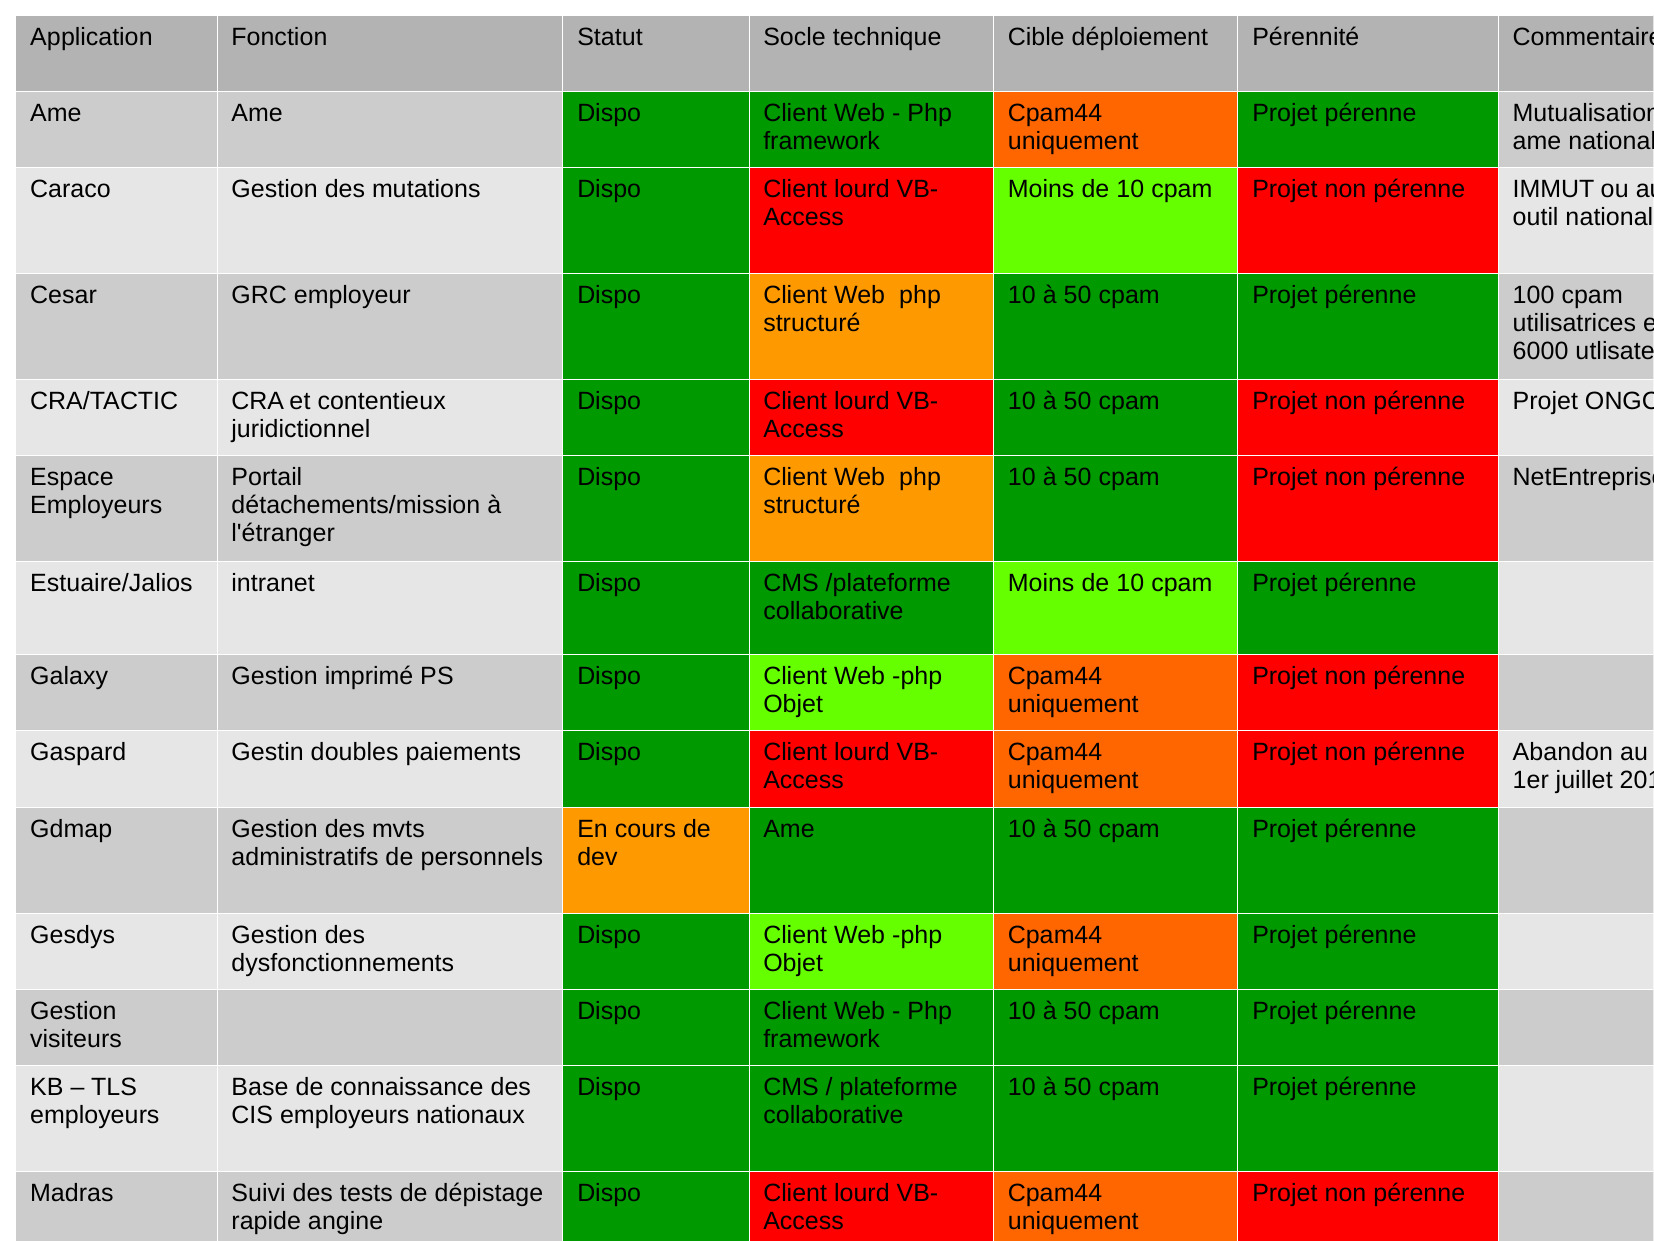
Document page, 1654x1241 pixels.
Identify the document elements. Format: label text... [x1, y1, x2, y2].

table_cell Client lourd VB-Access [750, 168, 993, 273]
table_cell Client Web -php Objet [750, 914, 993, 989]
table_cell IMMUT ou autre outil national [1499, 168, 1654, 273]
table_cell Client Web -php Objet [750, 655, 993, 730]
table_cell Dispo [563, 562, 749, 654]
table_cell Cpam44 uniquement [994, 92, 1237, 167]
table_cell Madras [16, 1172, 217, 1241]
table_cell CRA/TACTIC [16, 380, 217, 455]
table_cell Cesar [16, 274, 217, 379]
table_cell 100 cpam utilisatrices et 6000 utlisateurs [1499, 274, 1654, 379]
table_cell Dispo [563, 380, 749, 455]
table_cell [1499, 1066, 1654, 1171]
table_cell Abandon au au 1er juillet 2017 [1499, 731, 1654, 807]
table_cell Gestion des dysfonctionnements [218, 914, 562, 989]
table_cell Projet pérenne [1238, 990, 1498, 1065]
table_cell Projet non pérenne [1238, 456, 1498, 561]
table_cell [1499, 914, 1654, 989]
table_cell Client lourd VB-Access [750, 1172, 993, 1241]
table_cell Projet pérenne [1238, 914, 1498, 989]
table_cell [1499, 1172, 1654, 1241]
table_cell NetEntreprise [1499, 456, 1654, 561]
table_cell Mutualisation ame nationale.. [1499, 92, 1654, 167]
table_header Commentaire [1499, 16, 1654, 91]
table_cell Gesdys [16, 914, 217, 989]
table_cell Client lourd VB-Access [750, 380, 993, 455]
table_cell Gestion des mvts administratifs de personnels [218, 808, 562, 913]
table_cell Client Web php structuré [750, 456, 993, 561]
table_header Socle technique [750, 16, 993, 91]
table_header Pérennité [1238, 16, 1498, 91]
table_cell Cpam44 uniquement [994, 914, 1237, 989]
table_cell Projet pérenne [1238, 92, 1498, 167]
table_cell Dispo [563, 1172, 749, 1241]
table_cell Ame [16, 92, 217, 167]
table_cell 10 à 50 cpam [994, 808, 1237, 913]
table_cell Ame [218, 92, 562, 167]
table_cell Client lourd VB-Access [750, 731, 993, 807]
table_cell [1499, 808, 1654, 913]
table_cell Cpam44 uniquement [994, 655, 1237, 730]
table_cell Projet ONGC [1499, 380, 1654, 455]
table_cell Dispo [563, 731, 749, 807]
table_header Cible déploiement [994, 16, 1237, 91]
table_cell intranet [218, 562, 562, 654]
table_cell Client Web - Php framework [750, 92, 993, 167]
table_header Application [16, 16, 217, 91]
table_cell 10 à 50 cpam [994, 1066, 1237, 1171]
table_cell Dispo [563, 274, 749, 379]
table_cell Projet pérenne [1238, 274, 1498, 379]
table_cell Projet pérenne [1238, 1066, 1498, 1171]
table_cell [1499, 562, 1654, 654]
table_cell Gestion imprimé PS [218, 655, 562, 730]
table_cell Moins de 10 cpam [994, 168, 1237, 273]
table_cell Gestion visiteurs [16, 990, 217, 1065]
table_cell Client Web php structuré [750, 274, 993, 379]
table_cell Projet pérenne [1238, 562, 1498, 654]
table_cell Caraco [16, 168, 217, 273]
table_cell [1499, 990, 1654, 1065]
table_cell Projet non pérenne [1238, 655, 1498, 730]
table_cell GRC employeur [218, 274, 562, 379]
table_cell Projet non pérenne [1238, 731, 1498, 807]
table_cell En cours de dev [563, 808, 749, 913]
table_cell Suivi des tests de dépistage rapide angine [218, 1172, 562, 1241]
table_header Fonction [218, 16, 562, 91]
table_cell 10 à 50 cpam [994, 380, 1237, 455]
table_cell KB – TLS employeurs [16, 1066, 217, 1171]
table_cell Galaxy [16, 655, 217, 730]
table_cell Gdmap [16, 808, 217, 913]
table_header Statut [563, 16, 749, 91]
table_cell [218, 990, 562, 1065]
table_cell Ame [750, 808, 993, 913]
table_cell [1499, 655, 1654, 730]
table_cell Portail détachements/mission à l'étranger [218, 456, 562, 561]
table_cell Dispo [563, 92, 749, 167]
table_cell Espace Employeurs [16, 456, 217, 561]
table_cell 10 à 50 cpam [994, 274, 1237, 379]
table_cell Gaspard [16, 731, 217, 807]
table_cell Dispo [563, 168, 749, 273]
table_cell CMS / plateforme collaborative [750, 1066, 993, 1171]
table_cell Projet non pérenne [1238, 380, 1498, 455]
table_cell Dispo [563, 655, 749, 730]
table_cell Cpam44 uniquement [994, 731, 1237, 807]
table_cell Gestion des mutations [218, 168, 562, 273]
table_cell CRA et contentieux juridictionnel [218, 380, 562, 455]
table_cell Estuaire/Jalios [16, 562, 217, 654]
table_cell Dispo [563, 1066, 749, 1171]
table_cell Projet non pérenne [1238, 1172, 1498, 1241]
table_cell Moins de 10 cpam [994, 562, 1237, 654]
table_cell Projet non pérenne [1238, 168, 1498, 273]
table_cell 10 à 50 cpam [994, 456, 1237, 561]
table_cell Dispo [563, 914, 749, 989]
table_cell Gestin doubles paiements [218, 731, 562, 807]
table_cell 10 à 50 cpam [994, 990, 1237, 1065]
table_cell CMS /plateforme collaborative [750, 562, 993, 654]
table_cell Cpam44 uniquement [994, 1172, 1237, 1241]
table_cell Base de connaissance des CIS employeurs nationaux [218, 1066, 562, 1171]
table_cell Dispo [563, 990, 749, 1065]
table_cell Dispo [563, 456, 749, 561]
table_cell Client Web - Php framework [750, 990, 993, 1065]
table_cell Projet pérenne [1238, 808, 1498, 913]
